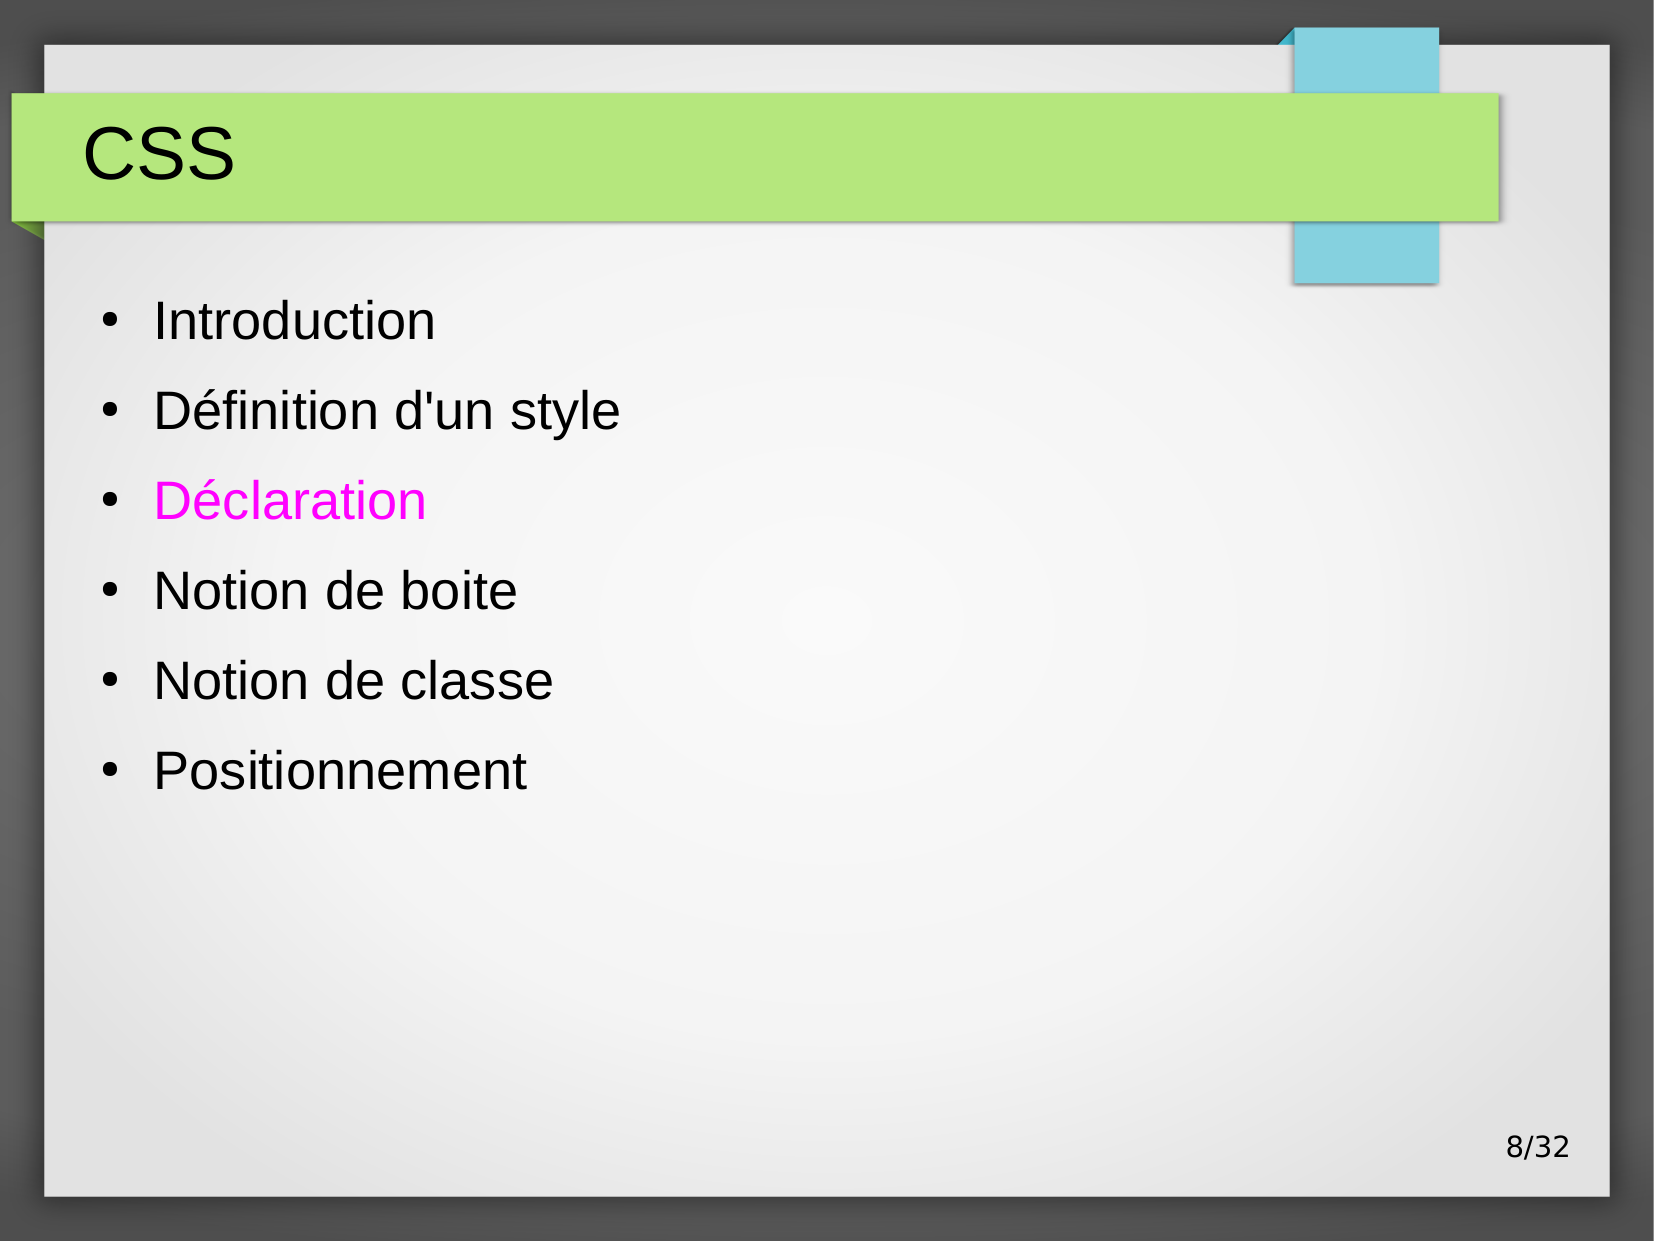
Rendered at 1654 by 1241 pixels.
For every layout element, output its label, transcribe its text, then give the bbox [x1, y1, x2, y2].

title CSS [82, 94, 1264, 213]
list Introduction Définition d'un style Déclaration Notion de boite Notion de classe Positionnement [82, 290, 1571, 1115]
picture [0, 0, 1654, 1241]
